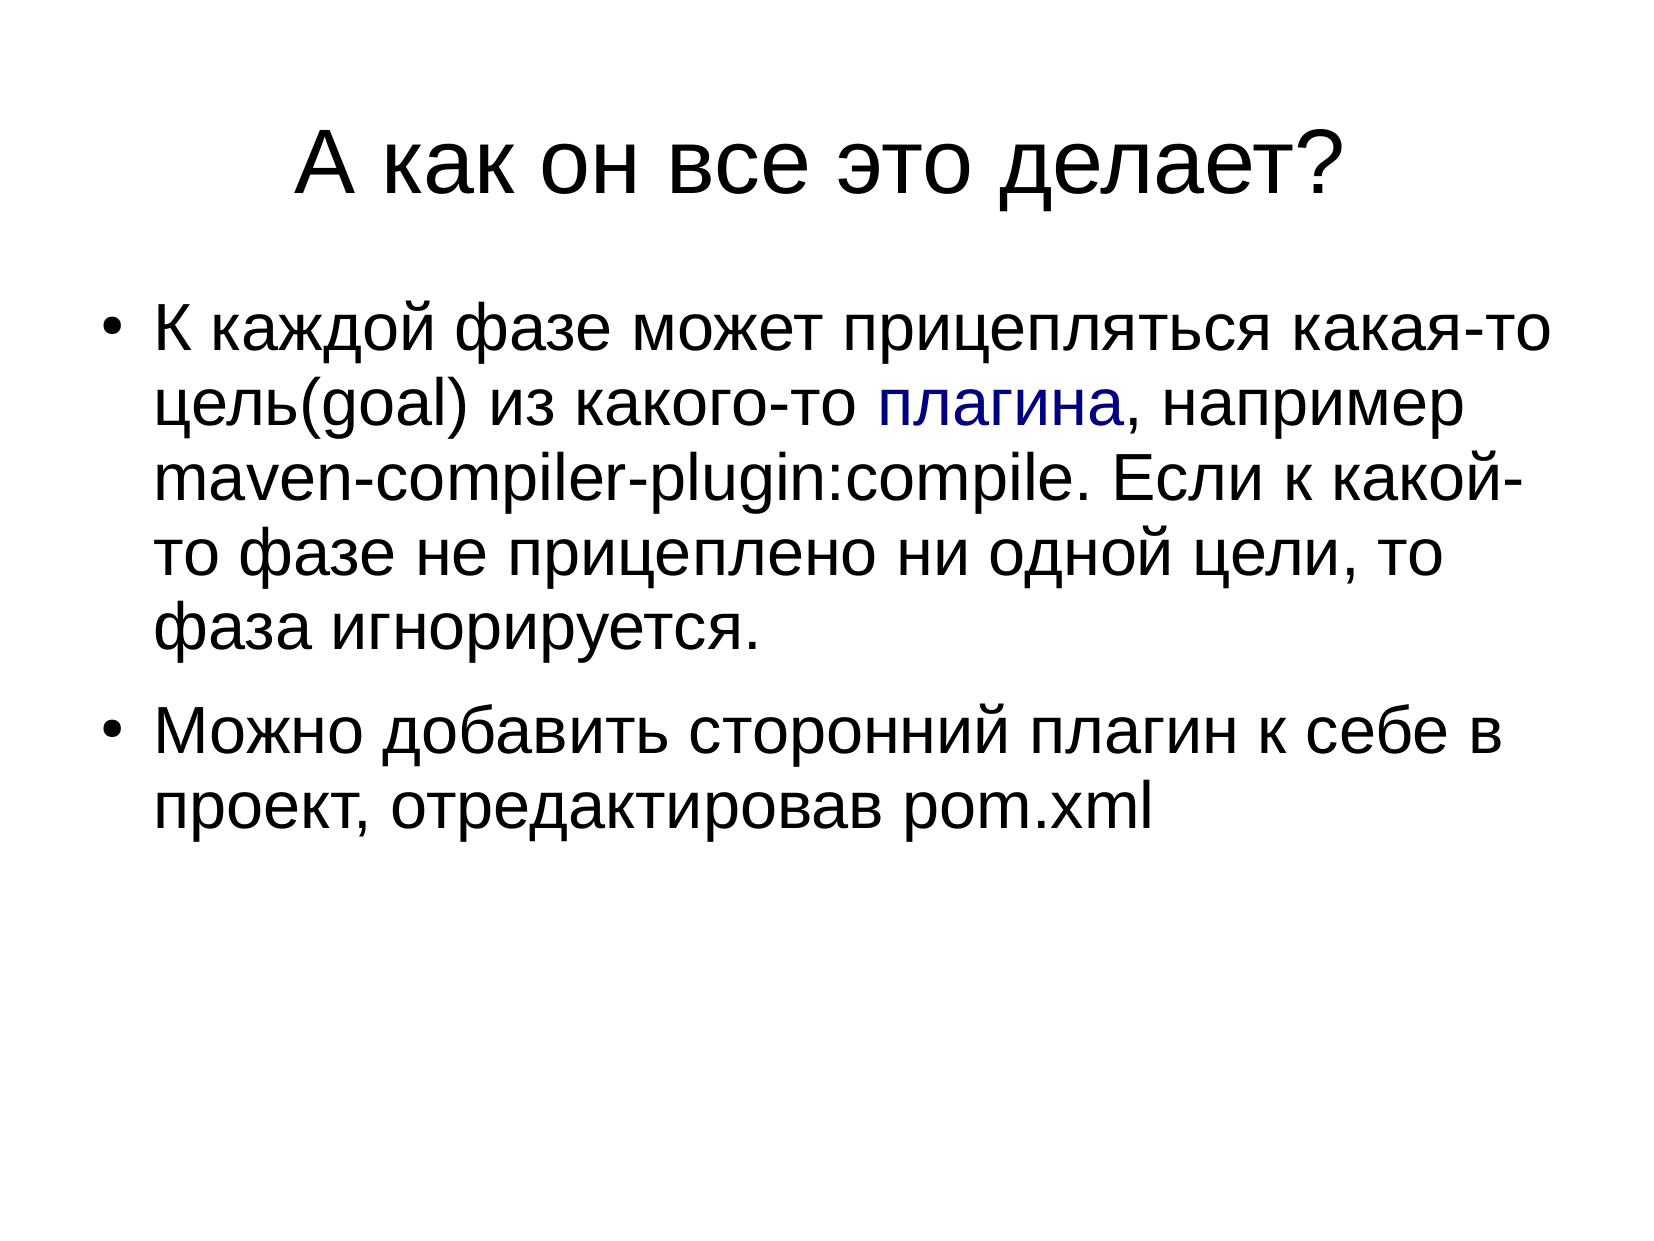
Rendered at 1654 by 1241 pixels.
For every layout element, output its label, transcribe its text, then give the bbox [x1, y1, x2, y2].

list К каждой фазе может прицепляться какая-то цель(goal) из какого-то плагина, например maven-compiler-plugin:compile. Если к какой-то фазе не прицеплено ни одной цели, то фаза игнорируется. Можно добавить сторонний плагин к себе в проект, отредактировав pom.xml [82, 290, 1571, 1010]
title А как он все это делает? [76, 58, 1565, 266]
